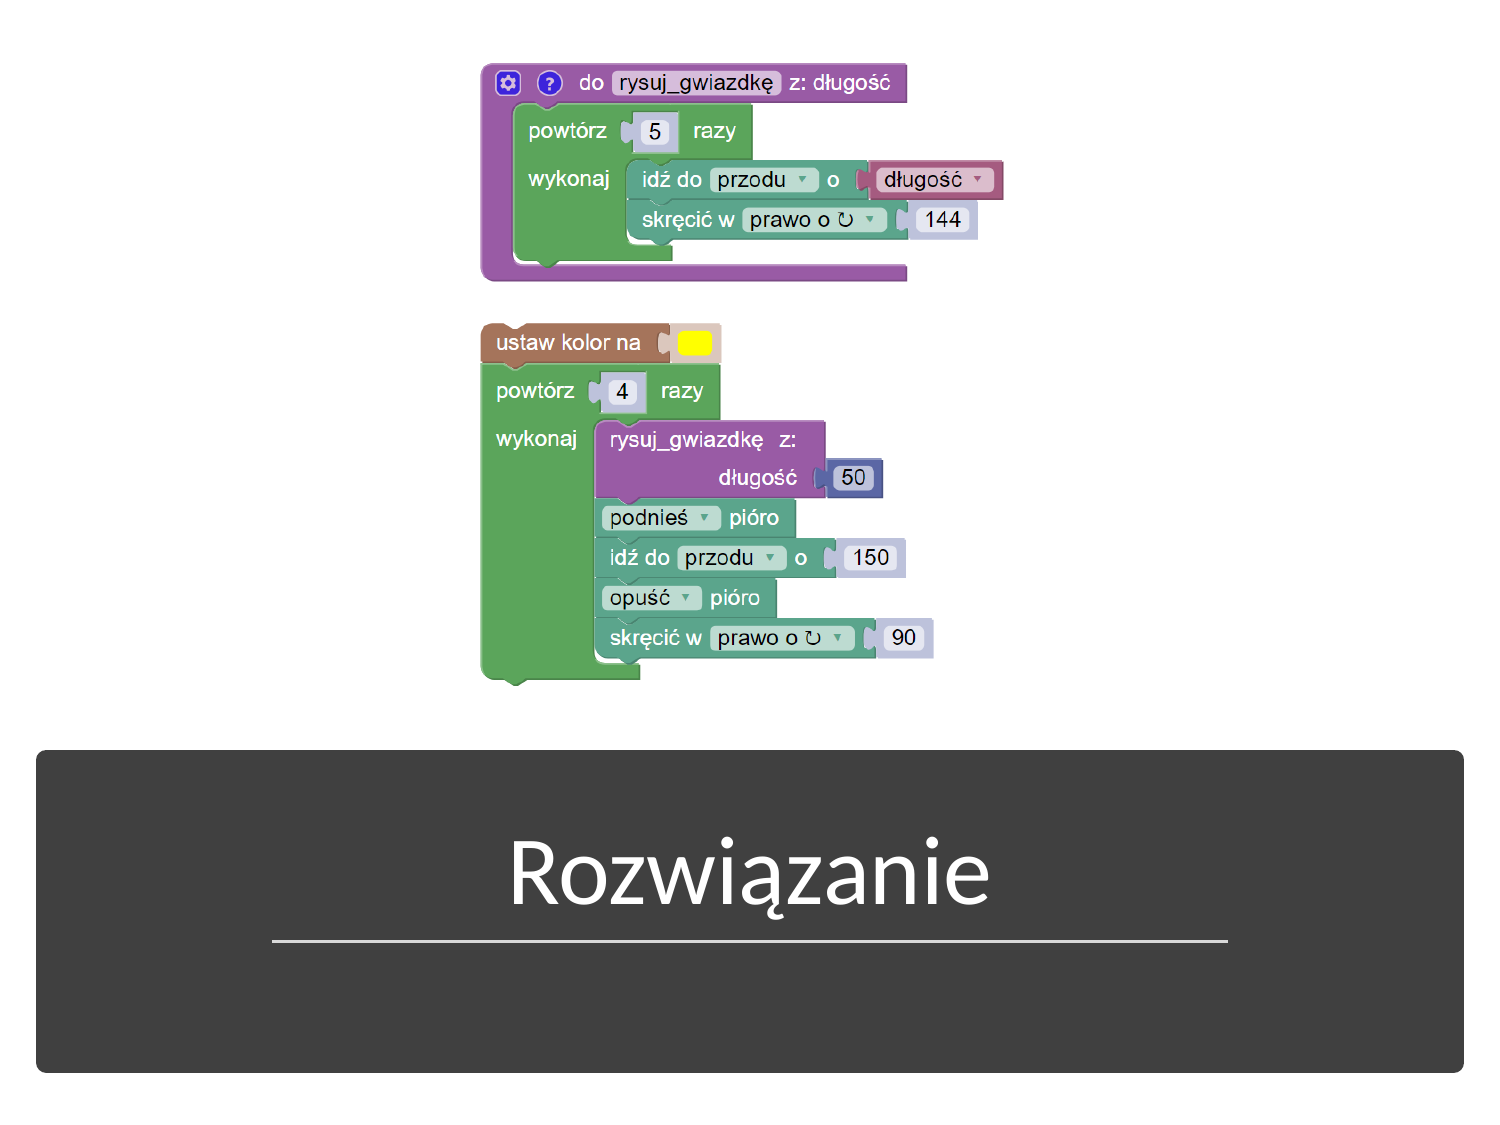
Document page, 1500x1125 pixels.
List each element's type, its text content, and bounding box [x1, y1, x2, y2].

picture [459, 50, 1034, 707]
title Rozwiązanie [64, 780, 1436, 933]
text_box [46, 760, 1454, 1063]
